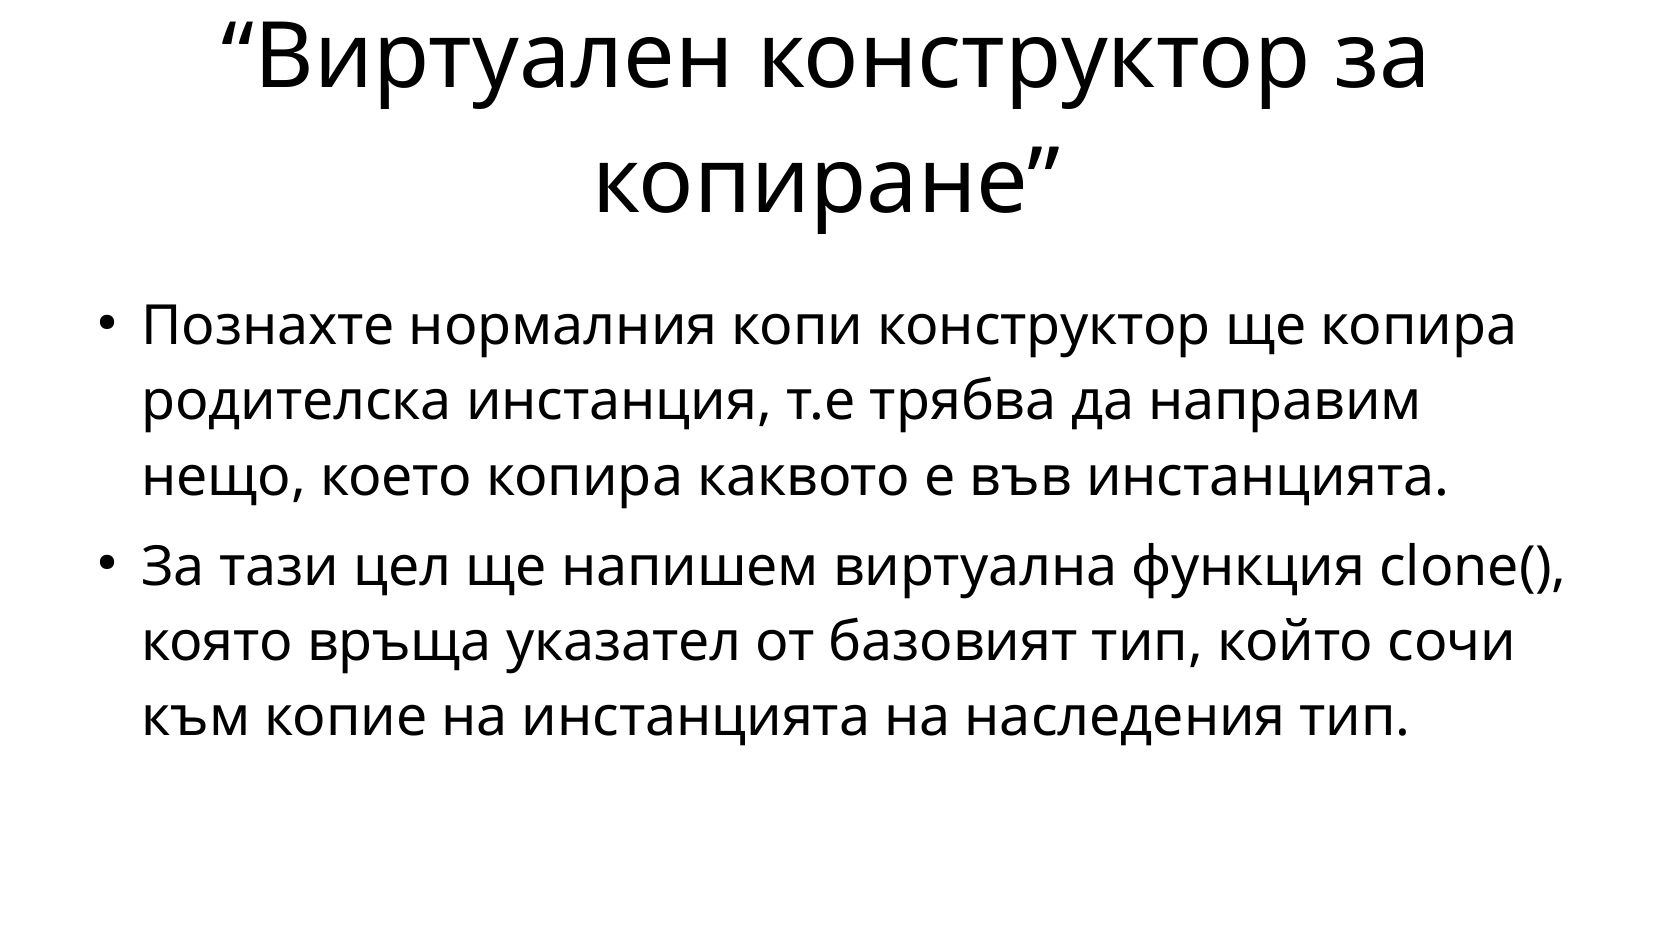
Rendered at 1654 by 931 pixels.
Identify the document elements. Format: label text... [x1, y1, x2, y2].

list Познахте нормалния копи конструктор ще копира родителска инстанция, т.е трябва да направим нещо, което копира каквото е във инстанцията. За тази цел ще напишем виртуална функция clone(), която връща указател от базовият тип, който сочи към копие на инстанцията на наследения тип. [82, 285, 1571, 826]
title “Виртуален конструктор за копиране” [82, 13, 1571, 216]
